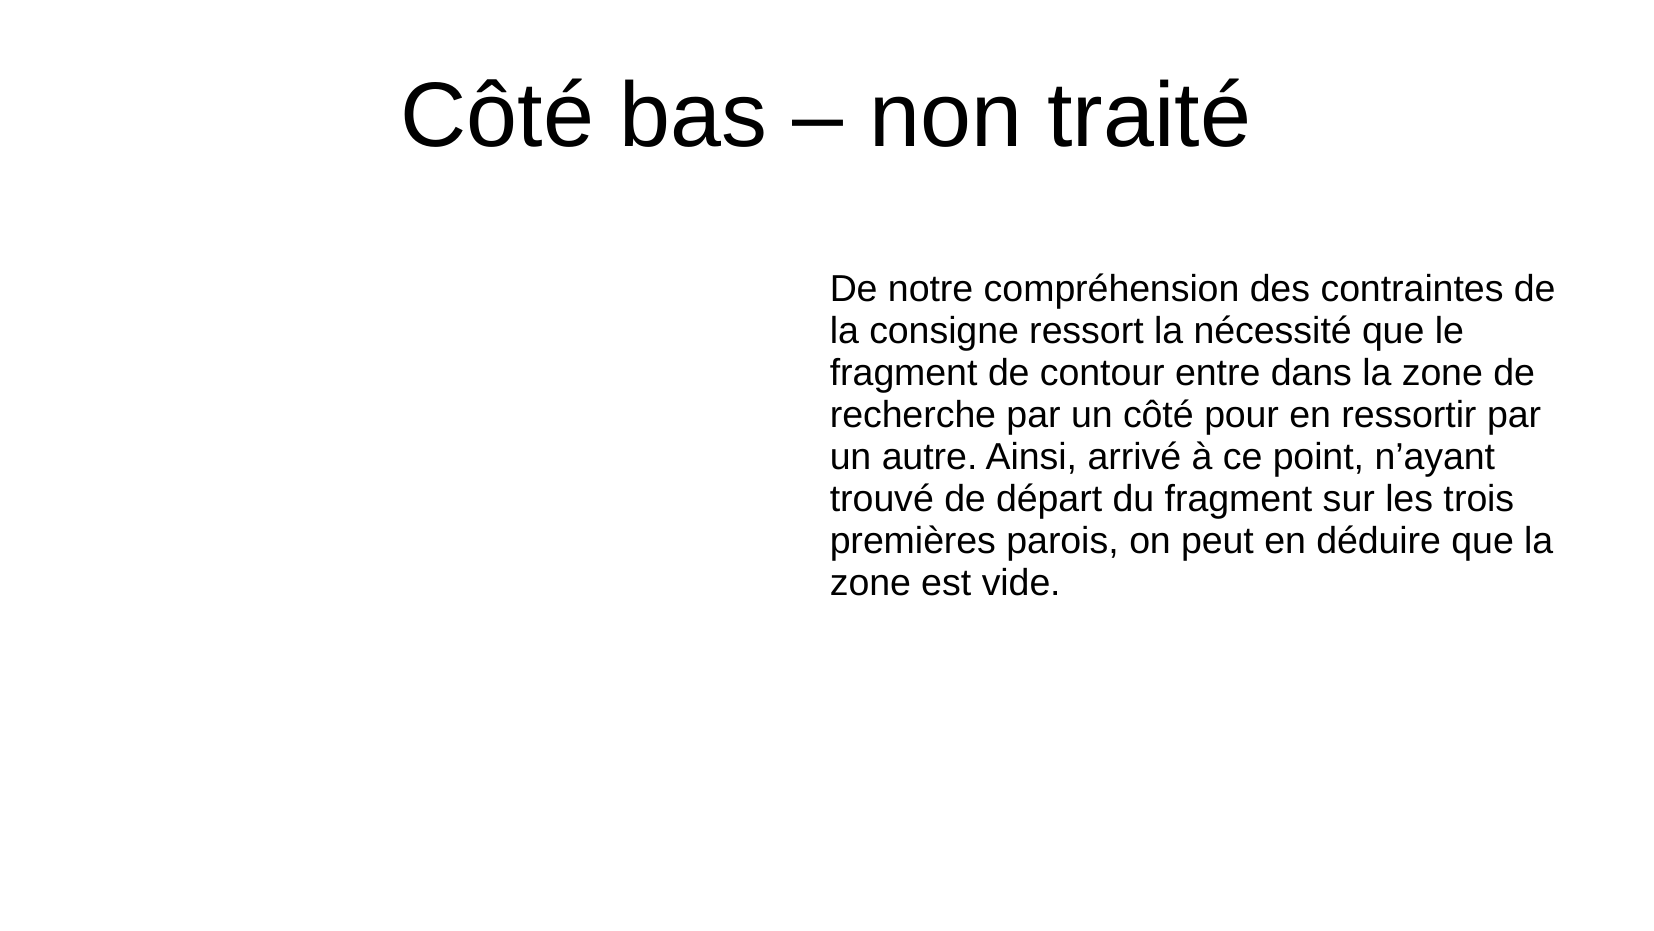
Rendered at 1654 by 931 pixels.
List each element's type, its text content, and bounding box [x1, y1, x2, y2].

text_box De notre compréhension des contraintes de la consigne ressort la nécessité que le fragment de contour entre dans la zone de recherche par un côté pour en ressortir par un autre. Ainsi, arrivé à ce point, n’ayant trouvé de départ du fragment sur les trois premières parois, on peut en déduire que la zone est vide. [814, 259, 1583, 611]
title Côté bas – non traité [82, 37, 1571, 193]
